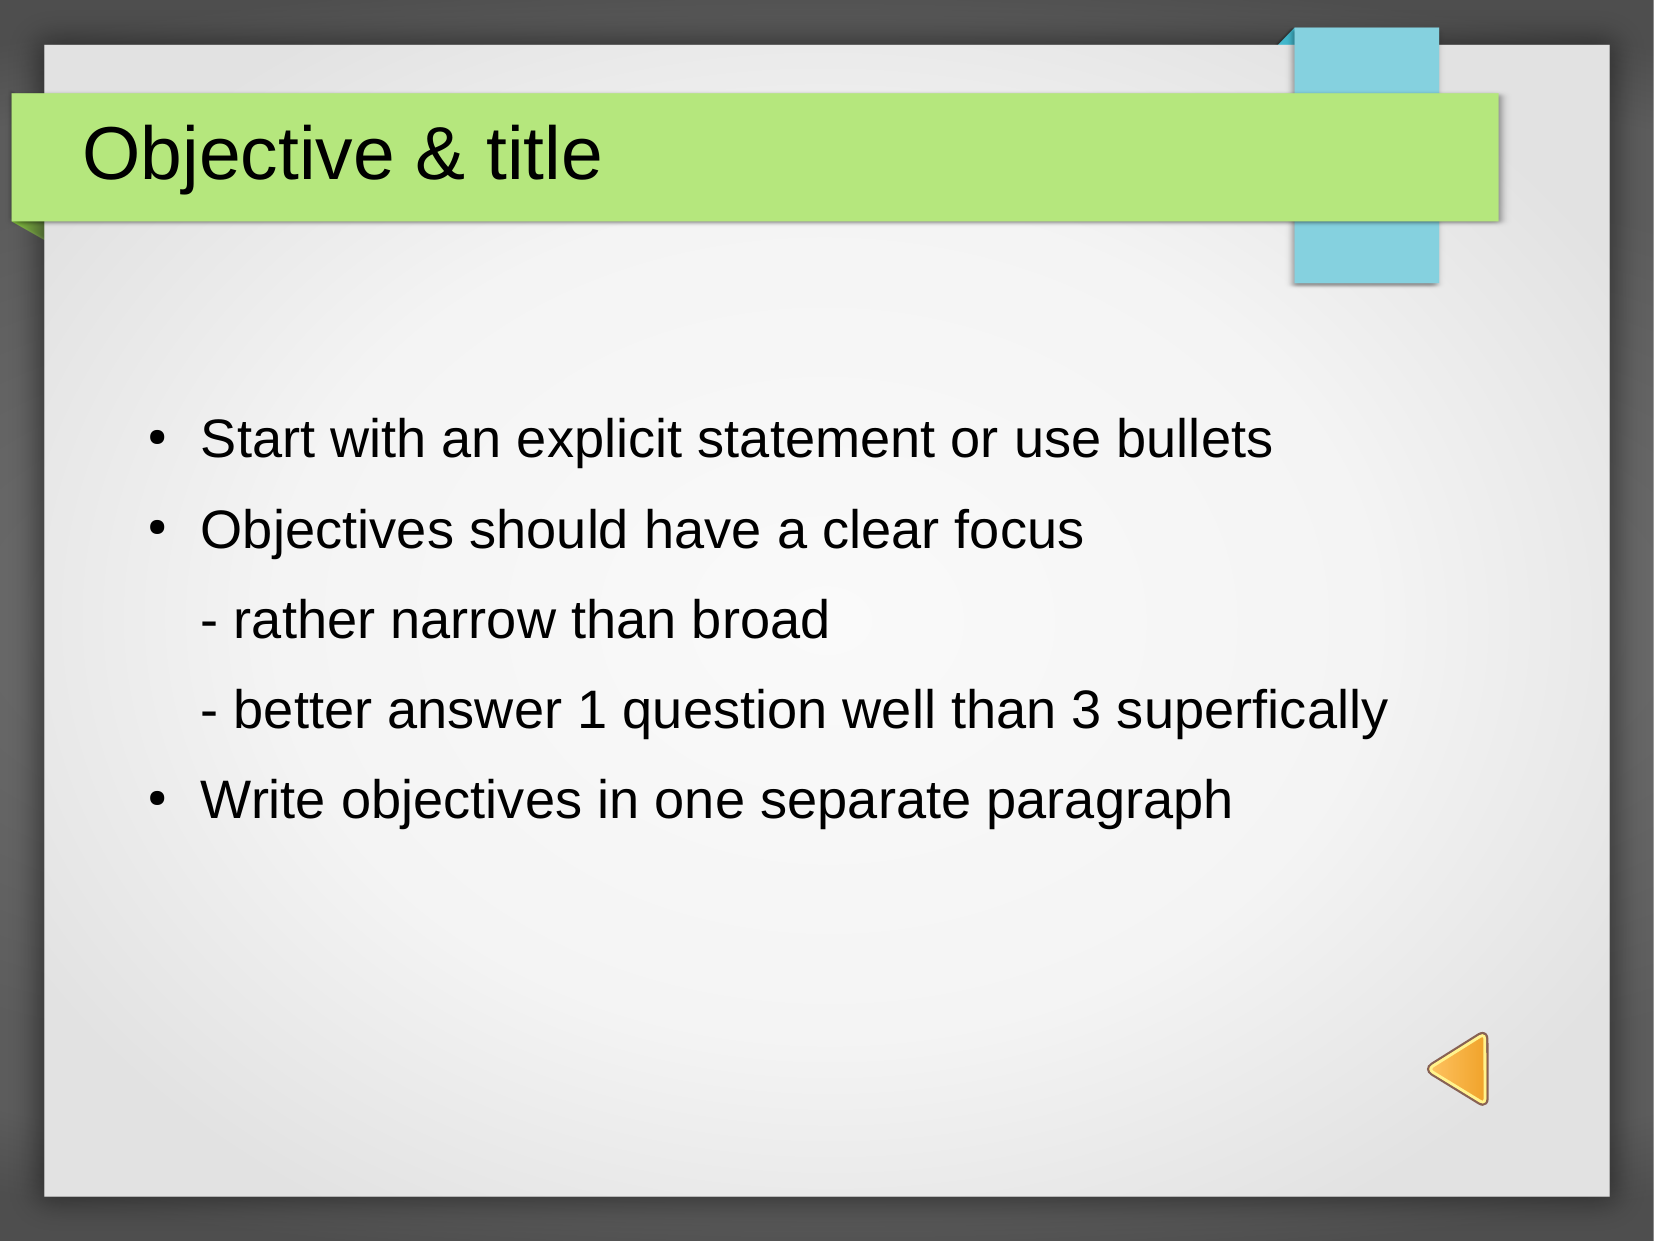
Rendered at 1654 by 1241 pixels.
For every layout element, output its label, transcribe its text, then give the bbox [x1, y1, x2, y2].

list Start with an explicit statement or use bullets Objectives should have a clear focus - rather narrow than broad - better answer 1 question well than 3 superfically Write objectives in one separate paragraph [129, 318, 1619, 1123]
picture [0, 0, 1654, 1241]
title Objective & title [82, 94, 1264, 213]
